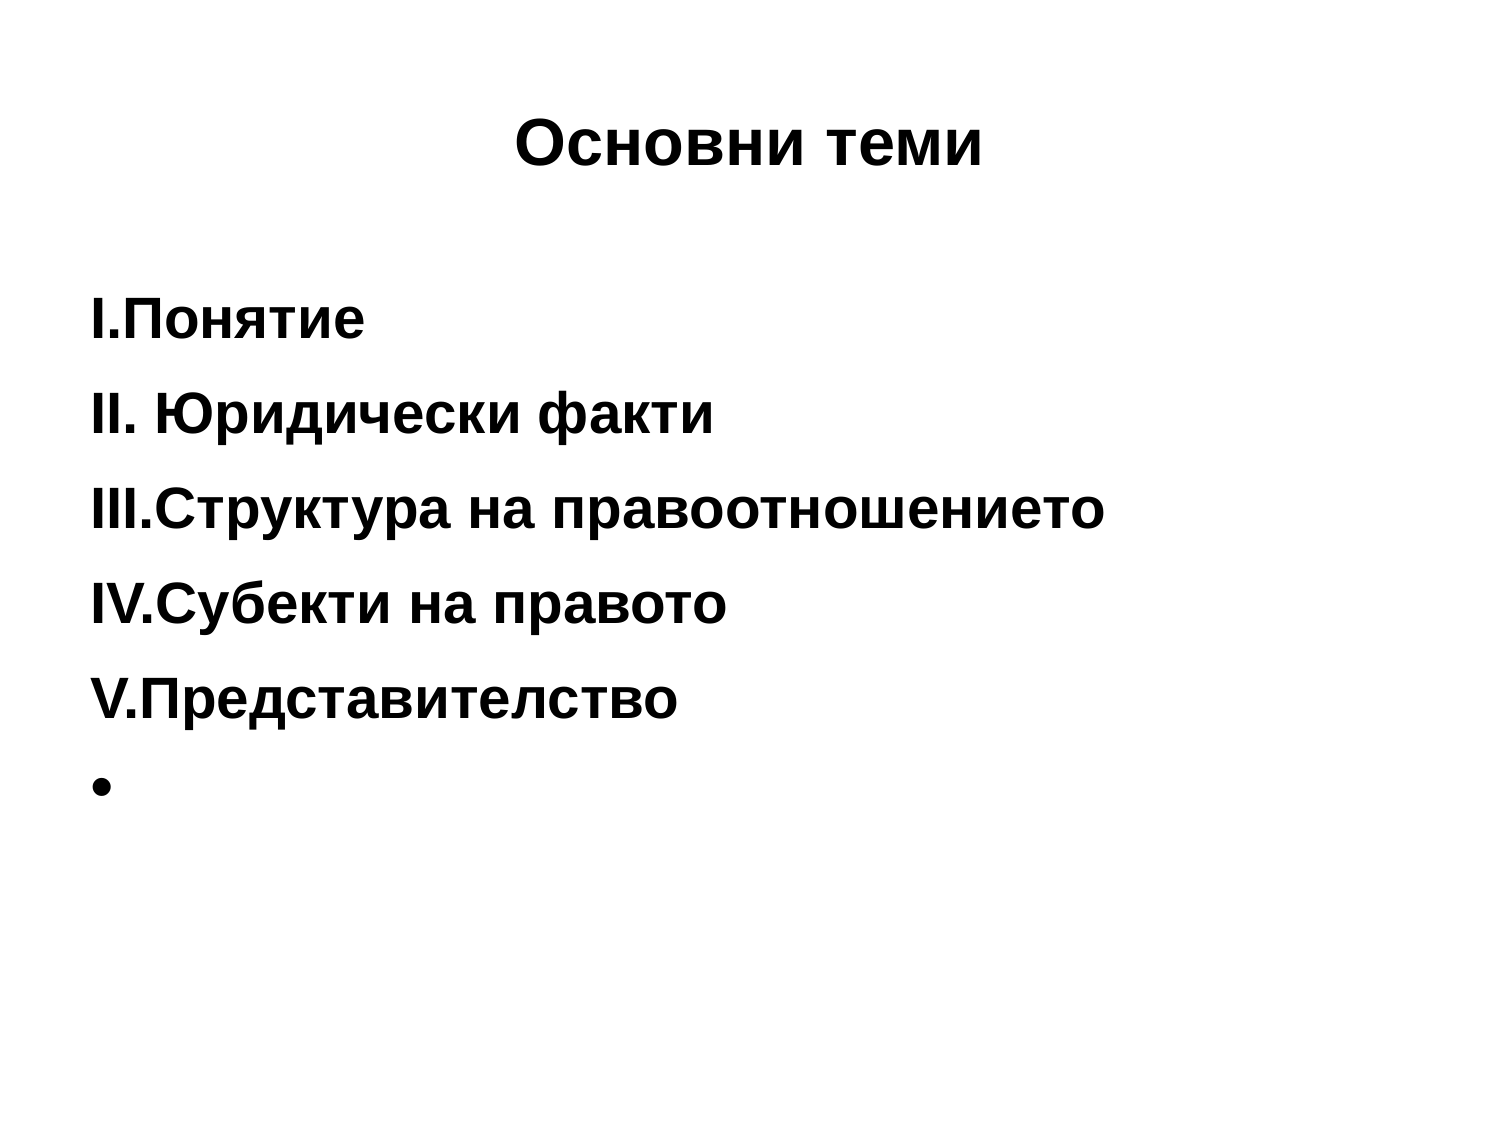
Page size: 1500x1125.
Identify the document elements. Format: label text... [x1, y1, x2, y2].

title Основни теми [75, 45, 1426, 233]
list І.Понятие ІІ. Юридически факти ІІІ.Структура на правоотношението ІV.Субекти на правото V.Представителство [75, 262, 1426, 1005]
